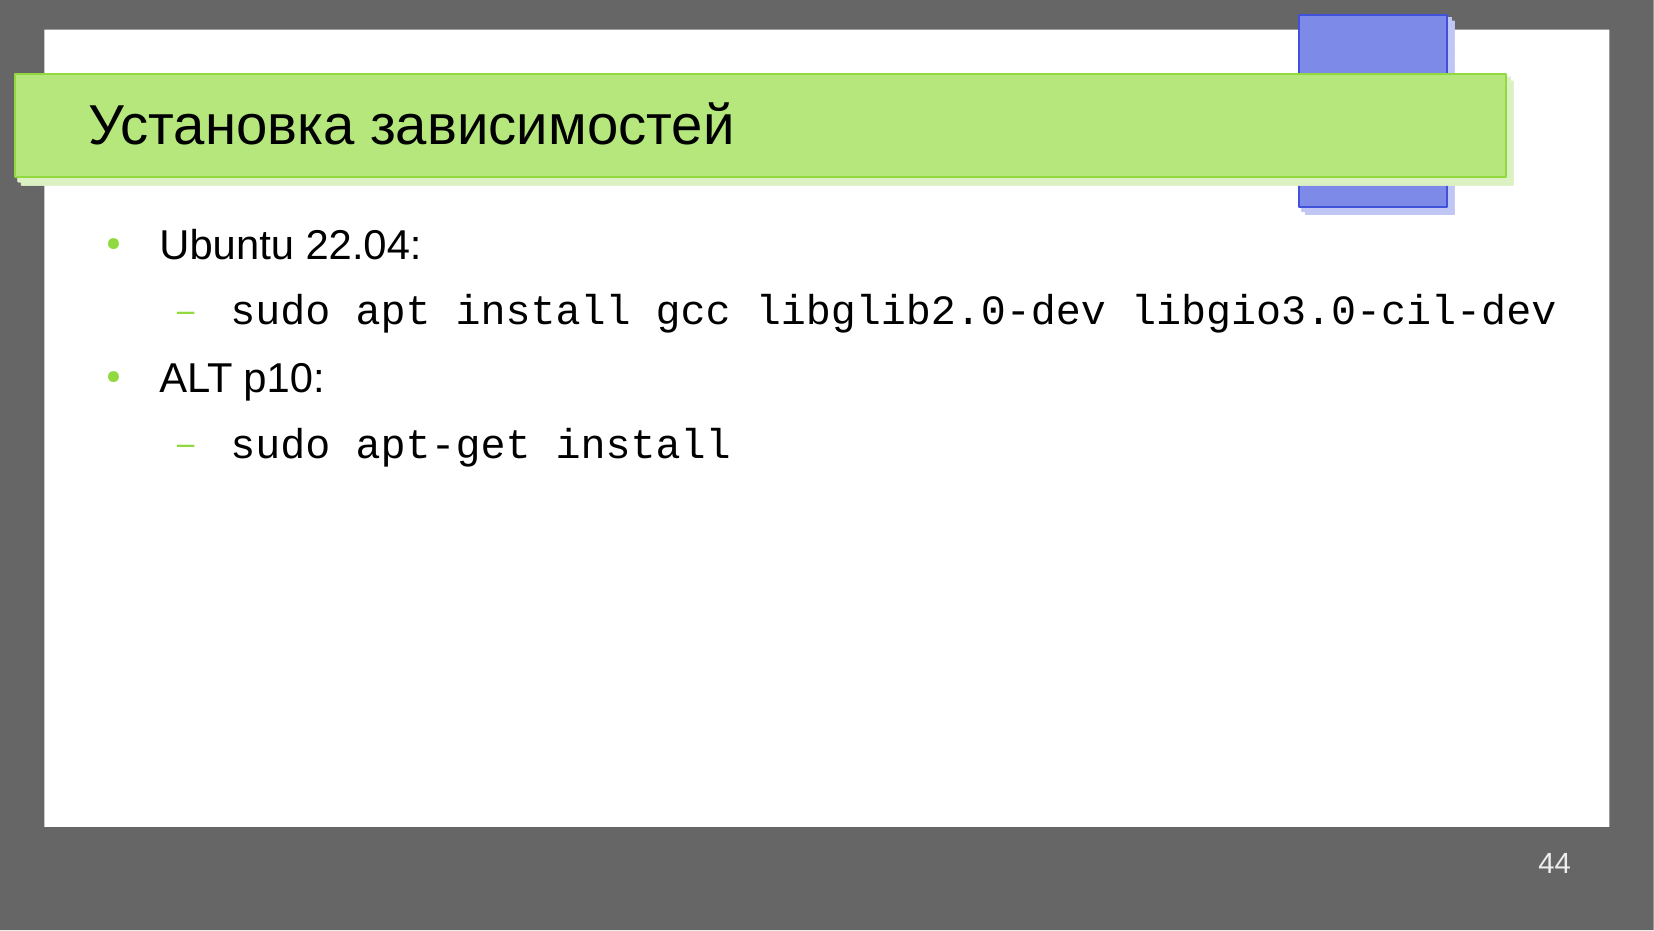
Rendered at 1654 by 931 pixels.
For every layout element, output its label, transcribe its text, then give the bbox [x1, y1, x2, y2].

title Установка зависимостей [88, 73, 1506, 178]
list Ubuntu 22.04: sudo apt install gcc libglib2.0-dev libgio3.0-cil-dev ALT p10: sudo apt-get install [88, 221, 1565, 813]
